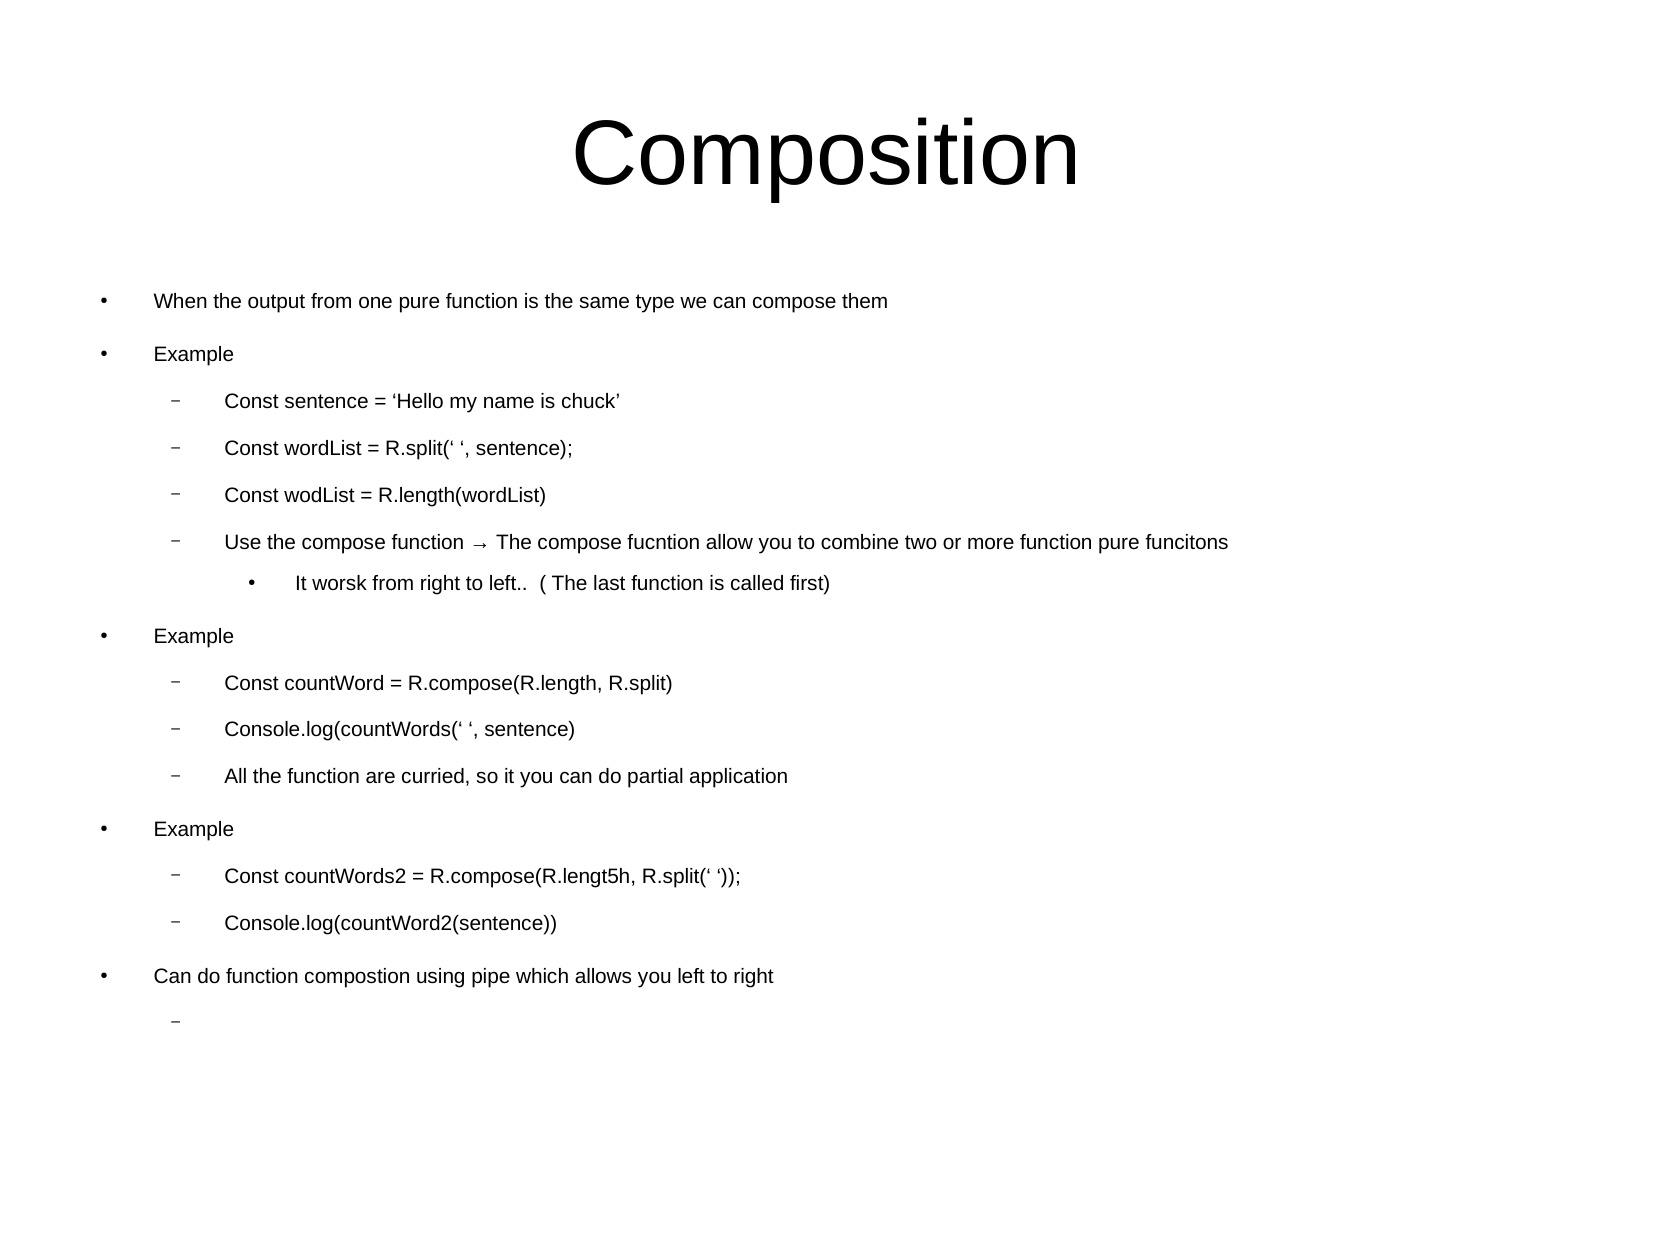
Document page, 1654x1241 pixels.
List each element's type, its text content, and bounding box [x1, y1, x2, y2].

list When the output from one pure function is the same type we can compose them Example Const sentence = ‘Hello my name is chuck’ Const wordList = R.split(‘ ‘, sentence); Const wodList = R.length(wordList) Use the compose function → The compose fucntion allow you to combine two or more function pure funcitons It worsk from right to left.. ( The last function is called first) Example Const countWord = R.compose(R.length, R.split) Console.log(countWords(‘ ‘, sentence) All the function are curried, so it you can do partial application Example Const countWords2 = R.compose(R.lengt5h, R.split(‘ ‘)); Console.log(countWord2(sentence)) Can do function compostion using pipe which allows you left to right [82, 290, 1571, 1229]
title Composition [82, 49, 1571, 257]
